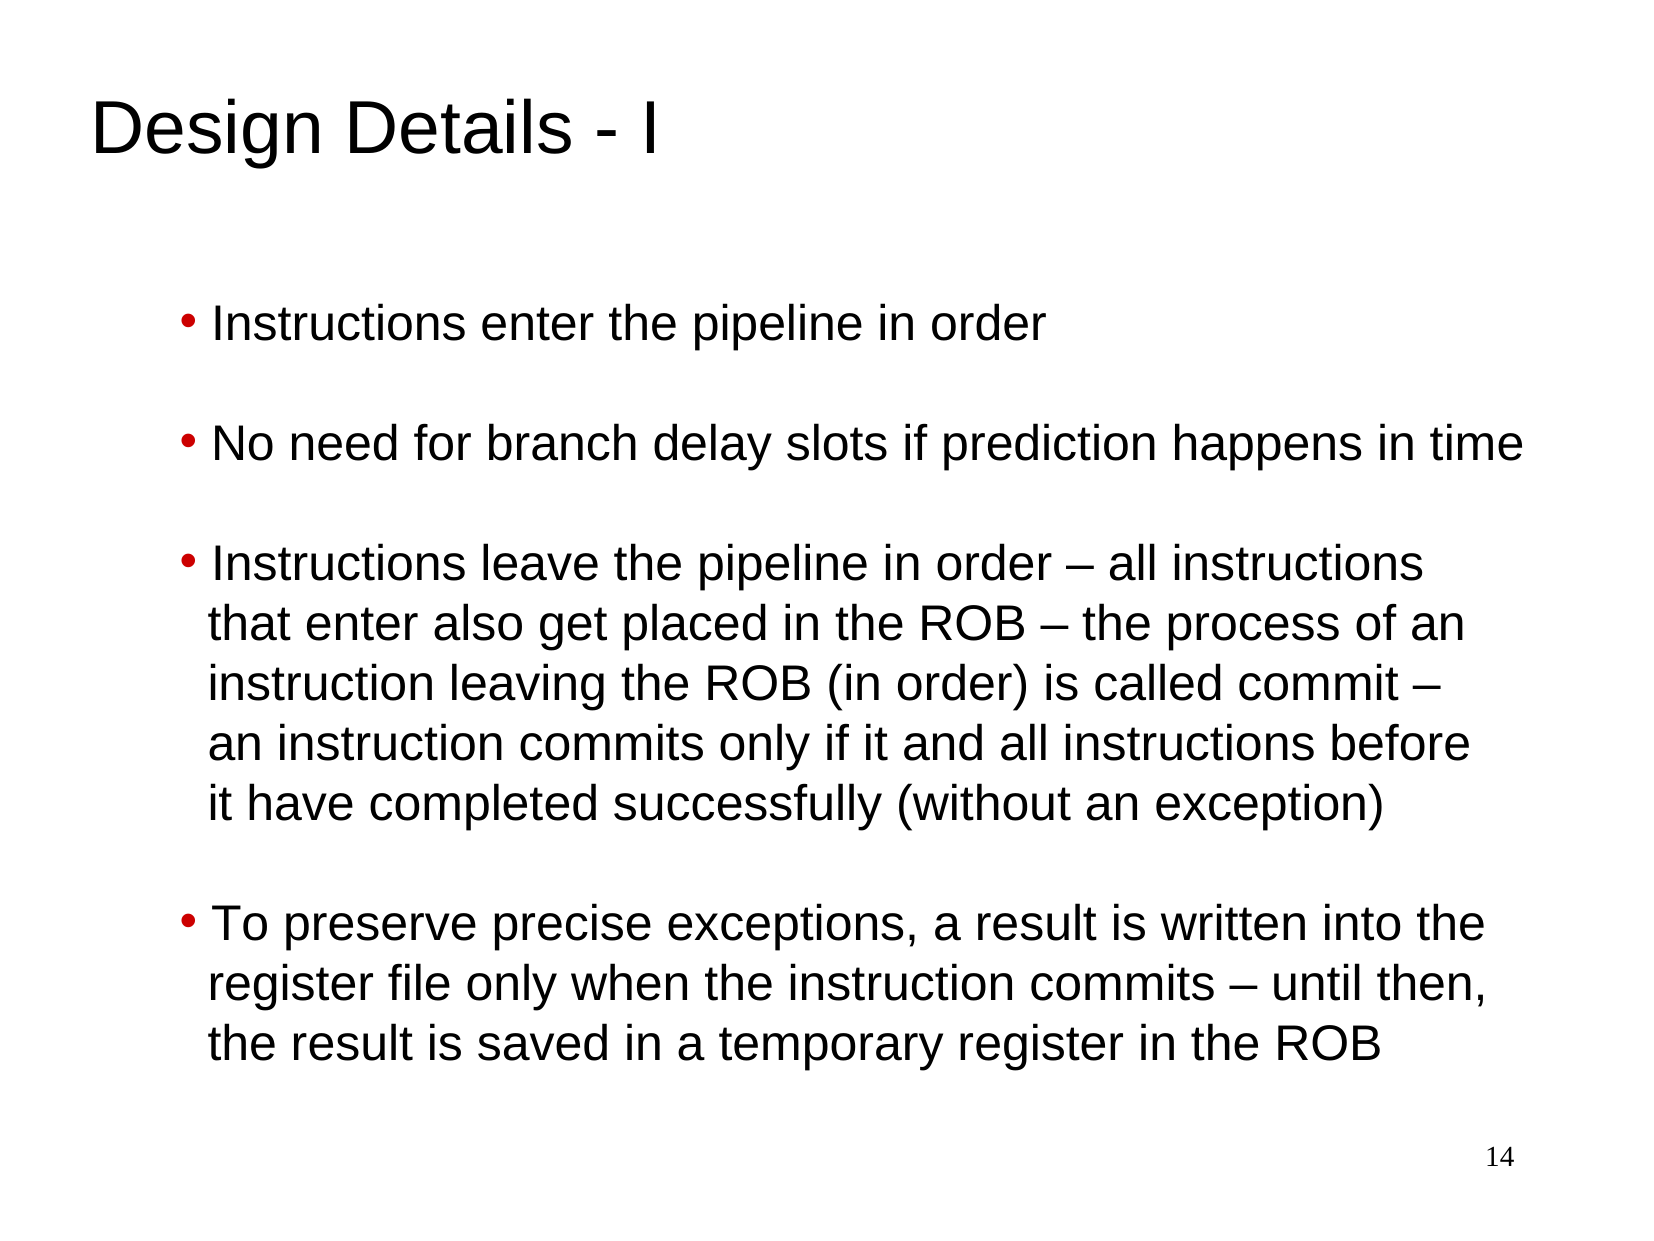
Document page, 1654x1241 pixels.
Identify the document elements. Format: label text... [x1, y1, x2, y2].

text_box <number> [1185, 1129, 1530, 1213]
text_box Design Details - I [75, 71, 677, 177]
text_box Instructions enter the pipeline in order No need for branch delay slots if prediction happens in time Instructions leave the pipeline in order – all instructions that enter also get placed in the ROB – the process of an instruction leaving the ROB (in order) is called commit – an instruction commits only if it and all instructions before it have completed successfully (without an exception) To preserve precise exceptions, a result is written into the register file only when the instruction commits – until then, the result is saved in a temporary register in the ROB [164, 282, 1541, 1079]
